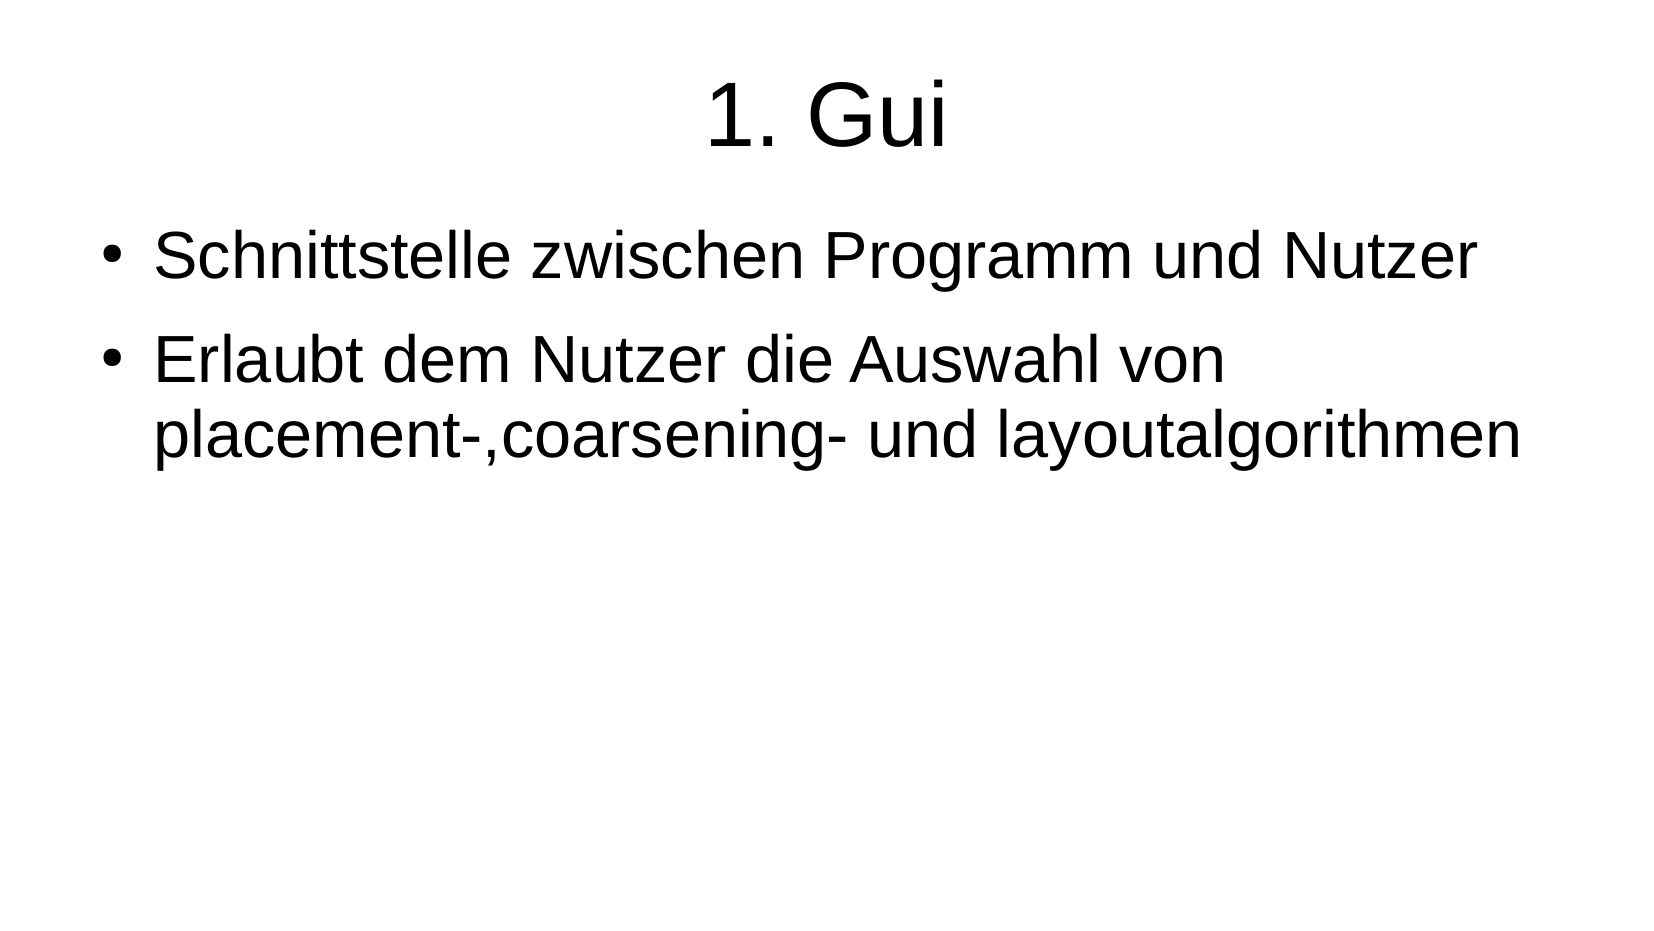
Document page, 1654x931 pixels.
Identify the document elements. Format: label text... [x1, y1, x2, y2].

title 1. Gui [82, 37, 1571, 193]
list Schnittstelle zwischen Programm und Nutzer Erlaubt dem Nutzer die Auswahl von placement-,coarsening- und layoutalgorithmen [82, 217, 1571, 758]
